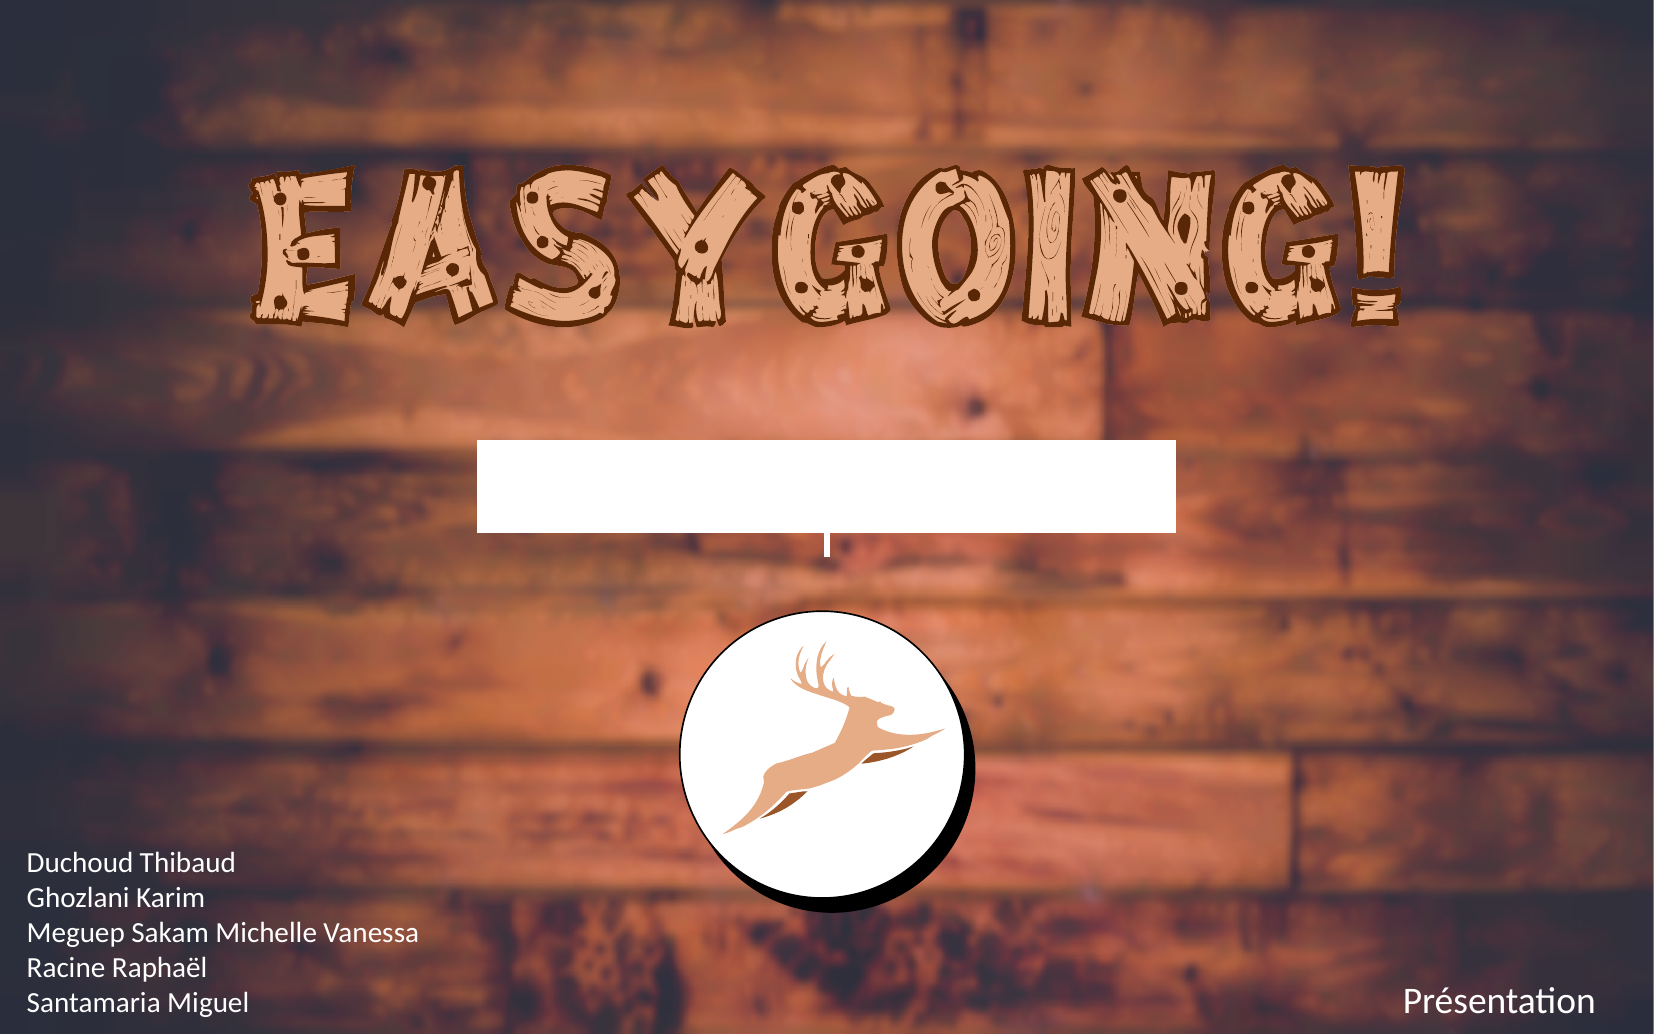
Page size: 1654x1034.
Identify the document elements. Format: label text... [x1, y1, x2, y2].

title Projet de semestre [123, 437, 1530, 661]
text_box Duchoud Thibaud Ghozlani Karim Meguep Sakam Michelle Vanessa Racine Raphaël Santamaria Miguel [11, 835, 556, 1028]
picture [0, 0, 1654, 1034]
text_box Présentation [1387, 968, 1654, 1034]
